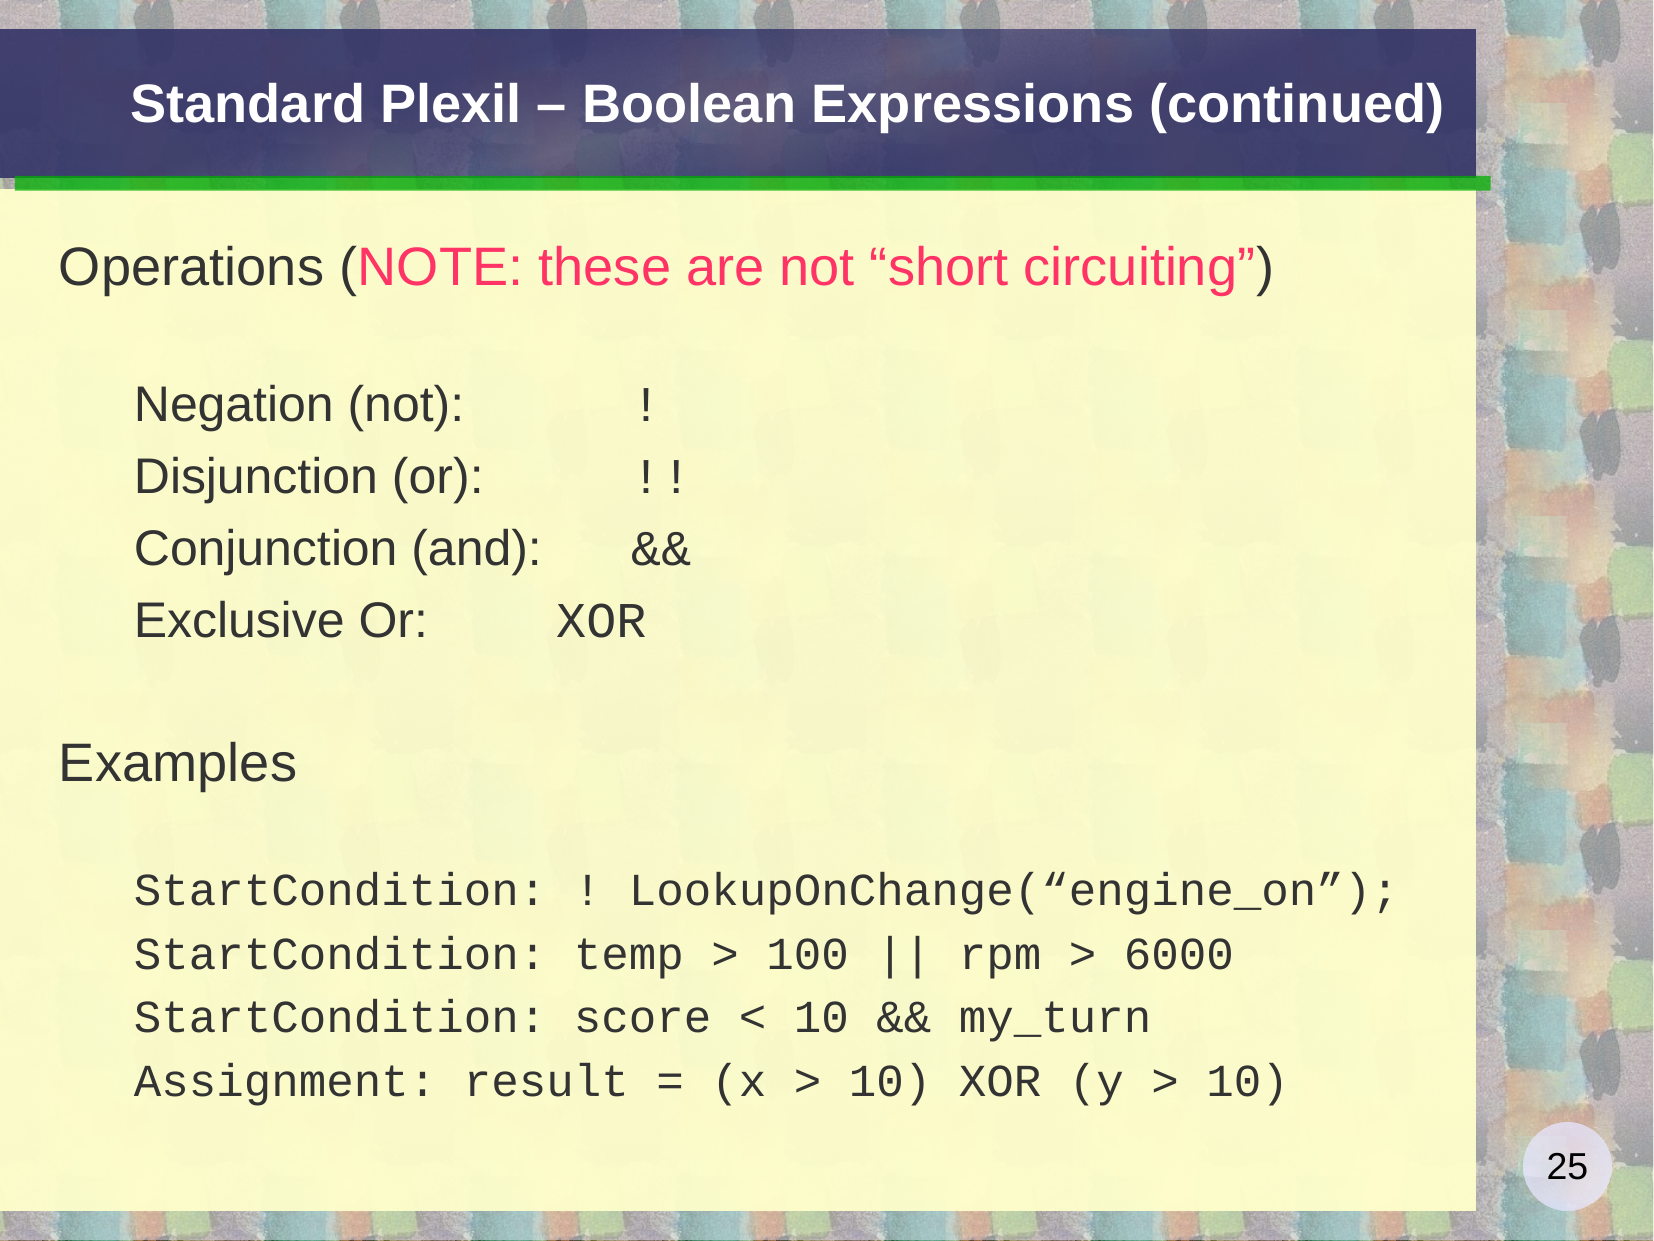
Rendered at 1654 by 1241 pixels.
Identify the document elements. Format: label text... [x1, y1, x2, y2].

list Operations (NOTE: these are not “short circuiting”) Negation (not): ! Disjunction (or): !! Conjunction (and): && Exclusive Or: XOR Examples StartCondition: ! LookupOnChange(“engine_on”); StartCondition: temp > 100 || rpm > 6000 StartCondition: score < 10 && my_turn Assignment: result = (x > 10) XOR (y > 10) [58, 236, 1417, 1167]
title Standard Plexil – Boolean Expressions (continued) [29, 66, 1447, 141]
